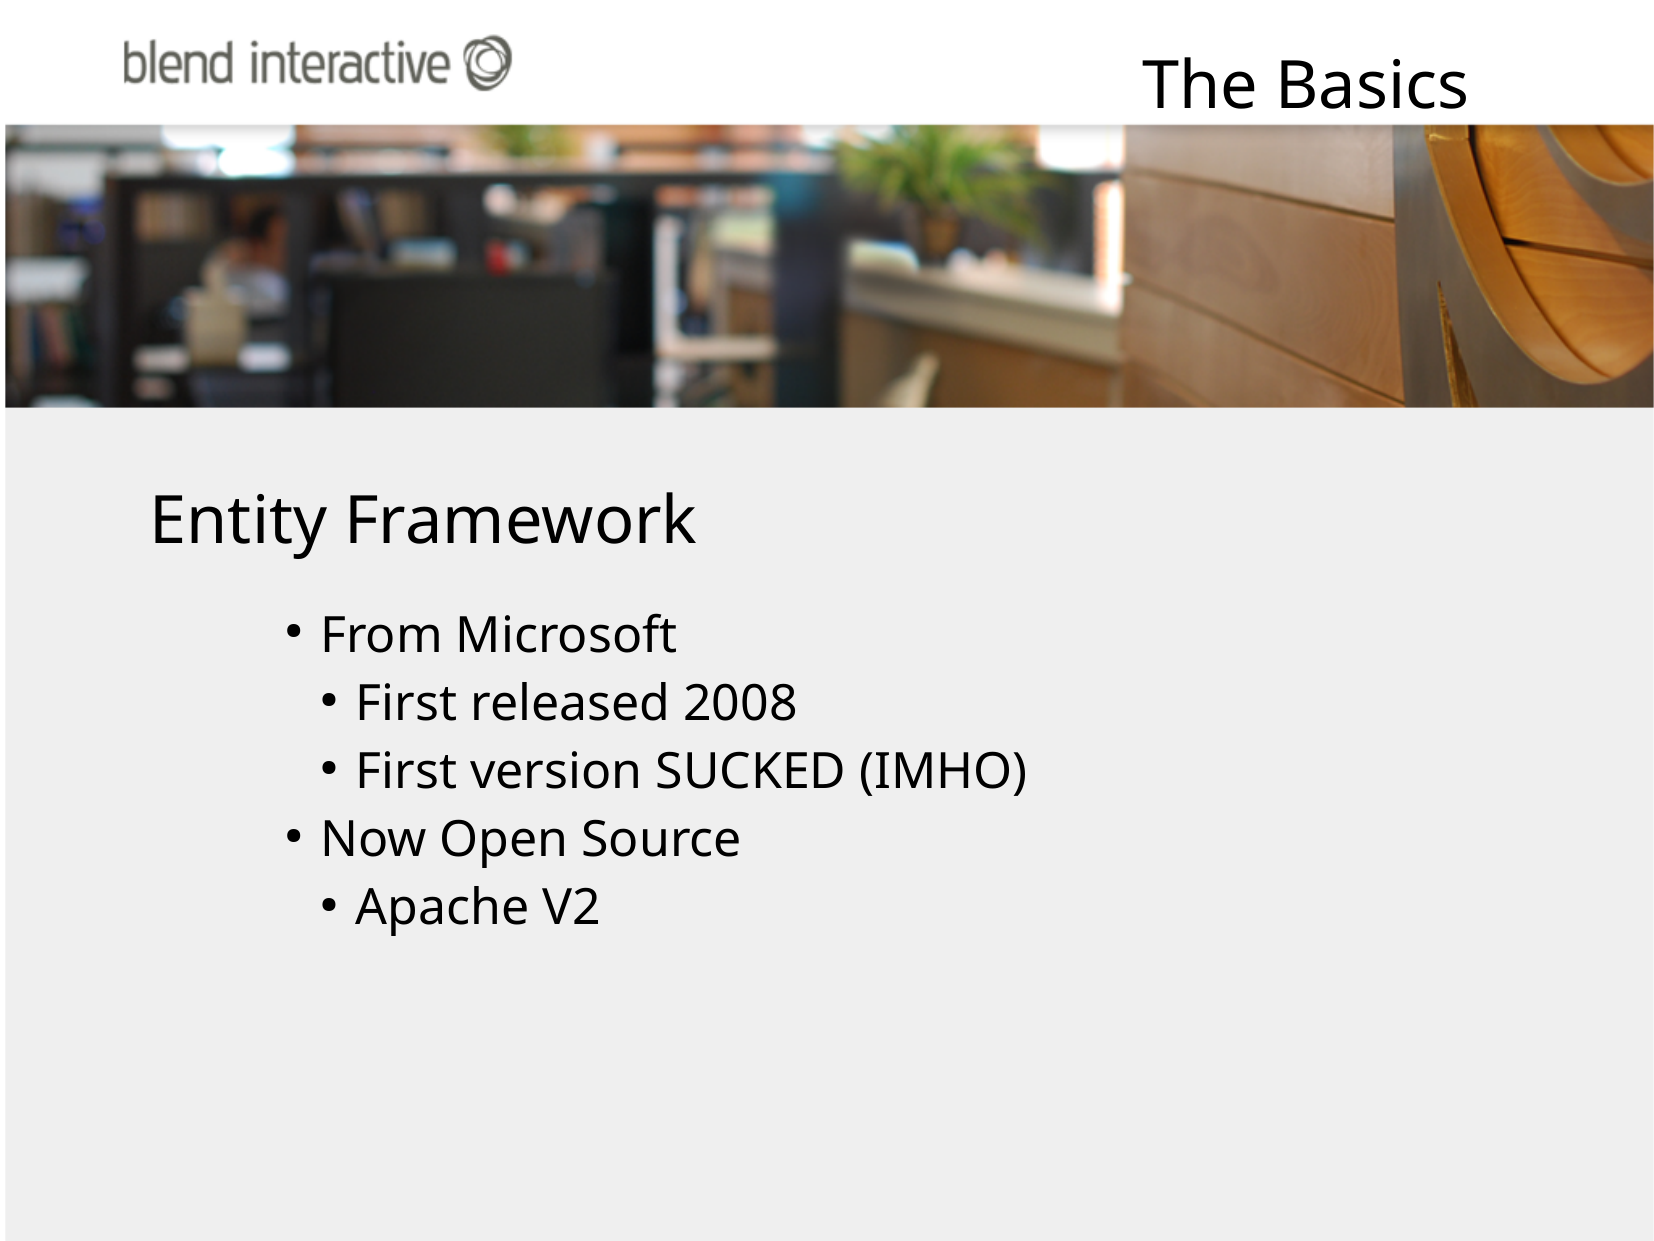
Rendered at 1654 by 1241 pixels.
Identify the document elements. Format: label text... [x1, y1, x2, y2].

text_box Entity Framework [135, 465, 665, 561]
text_box The Basics [1127, 30, 1466, 125]
picture [5, 4, 1654, 1241]
text_box From Microsoft First released 2008 First version SUCKED (IMHO) Now Open Source Apache V2 [270, 591, 1411, 1186]
